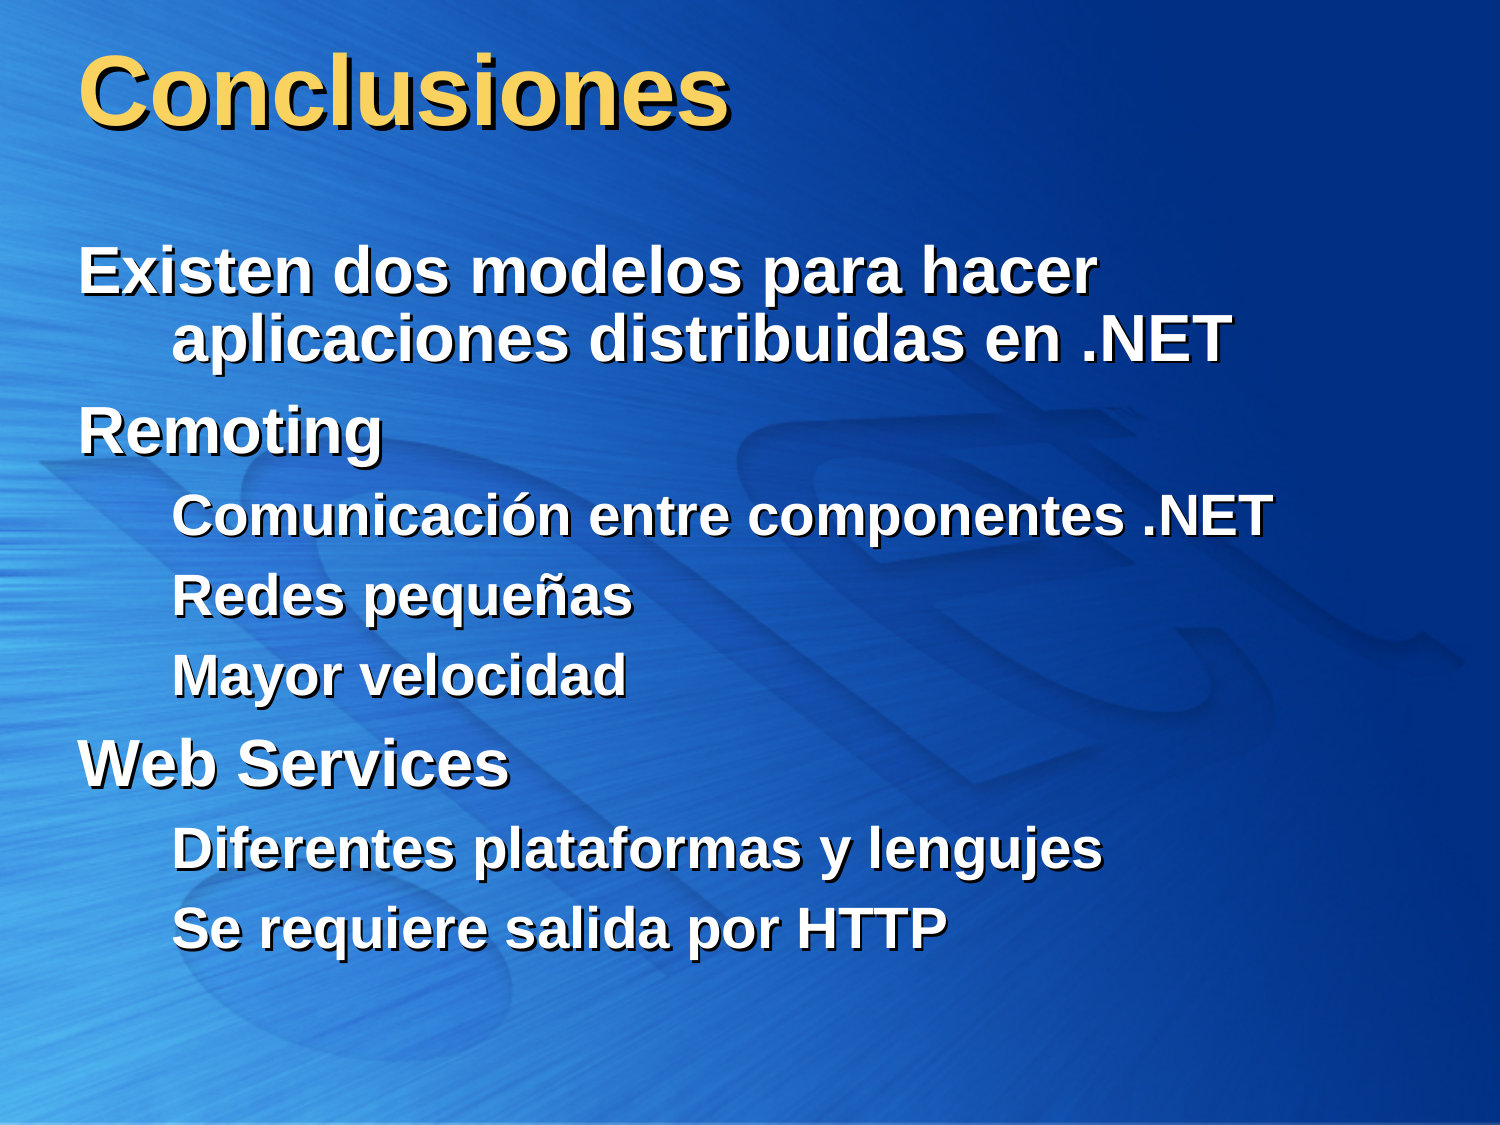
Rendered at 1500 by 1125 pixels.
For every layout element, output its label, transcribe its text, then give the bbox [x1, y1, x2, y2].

title Conclusiones [62, 37, 1469, 165]
picture [0, 0, 1500, 1125]
list Existen dos modelos para hacer aplicaciones distribuidas en .NET Remoting Comunicación entre componentes .NET Redes pequeñas Mayor velocidad Web Services Diferentes plataformas y lengujes Se requiere salida por HTTP [62, 232, 1470, 1068]
